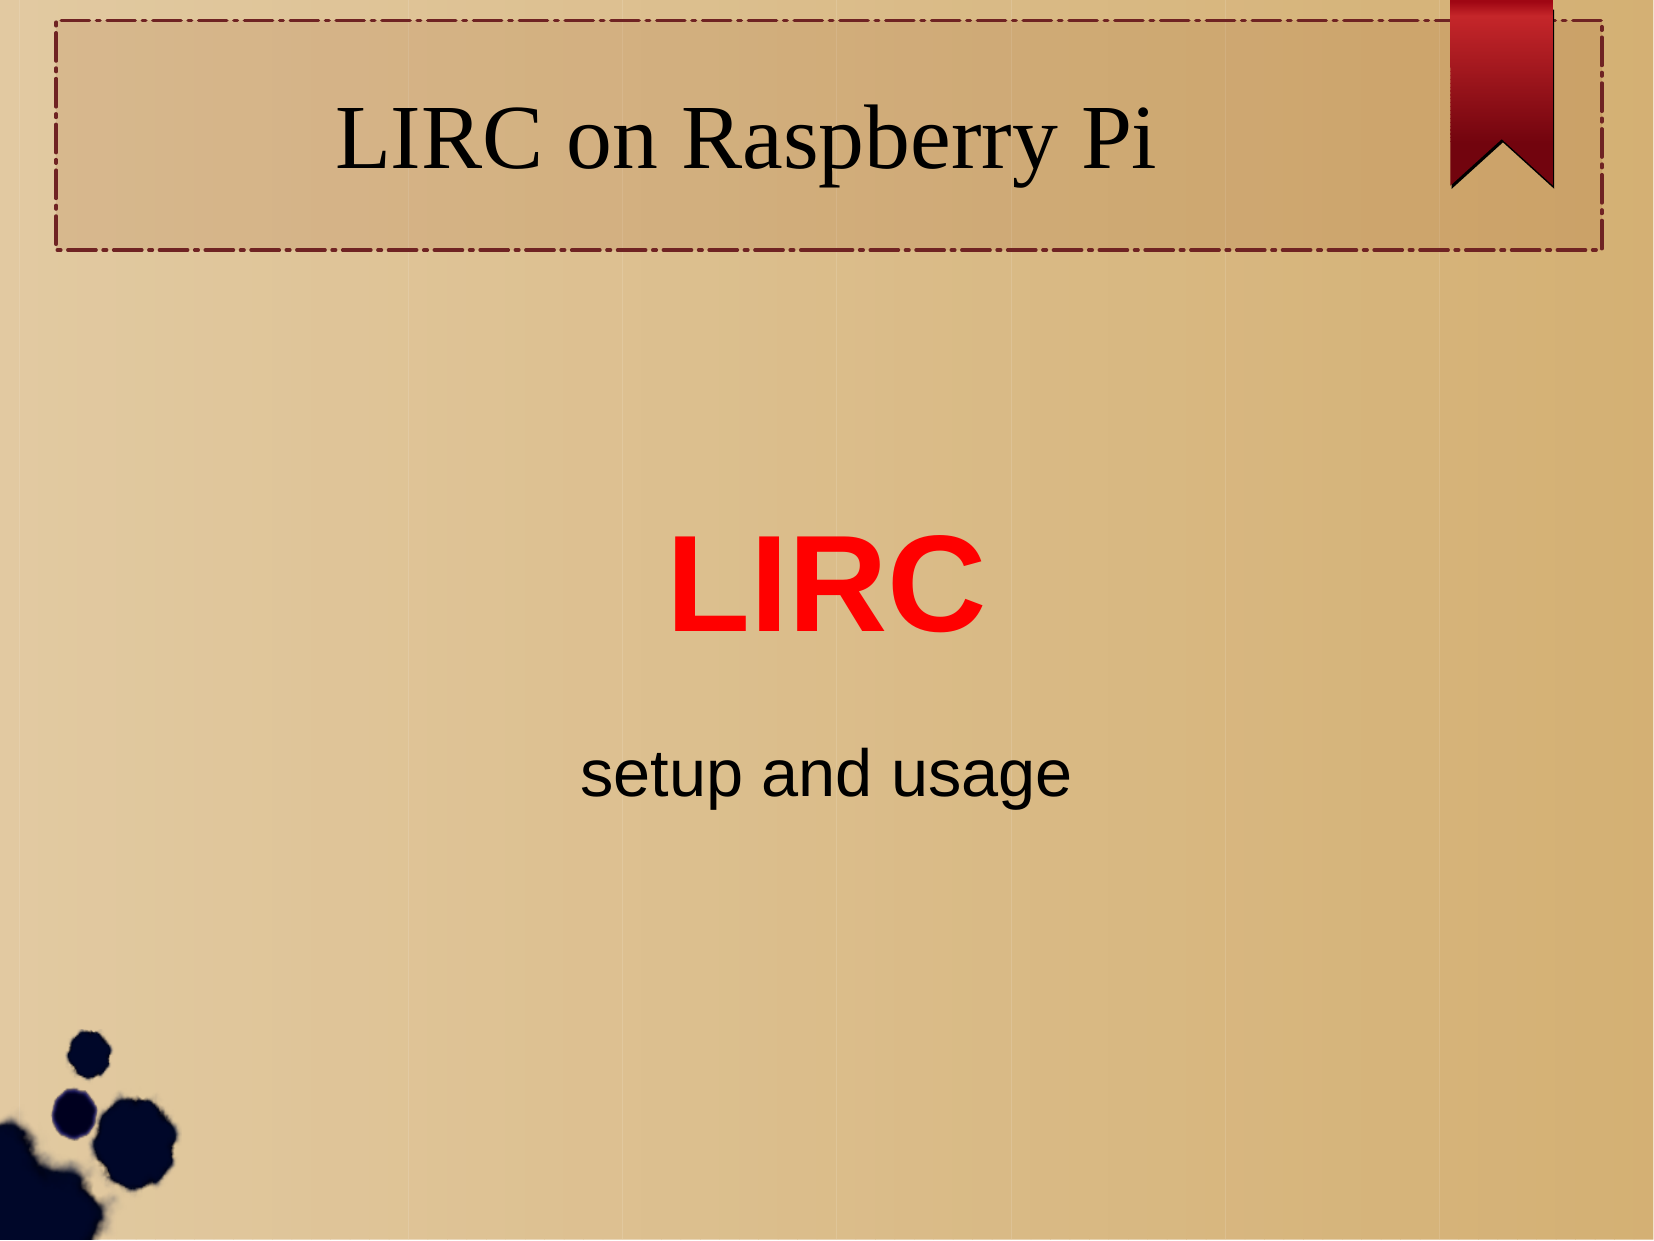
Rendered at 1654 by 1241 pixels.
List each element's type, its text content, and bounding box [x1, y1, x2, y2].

title LIRC on Raspberry Pi [82, 47, 1412, 229]
subtitle LIRC setup and usage [82, 299, 1571, 1019]
